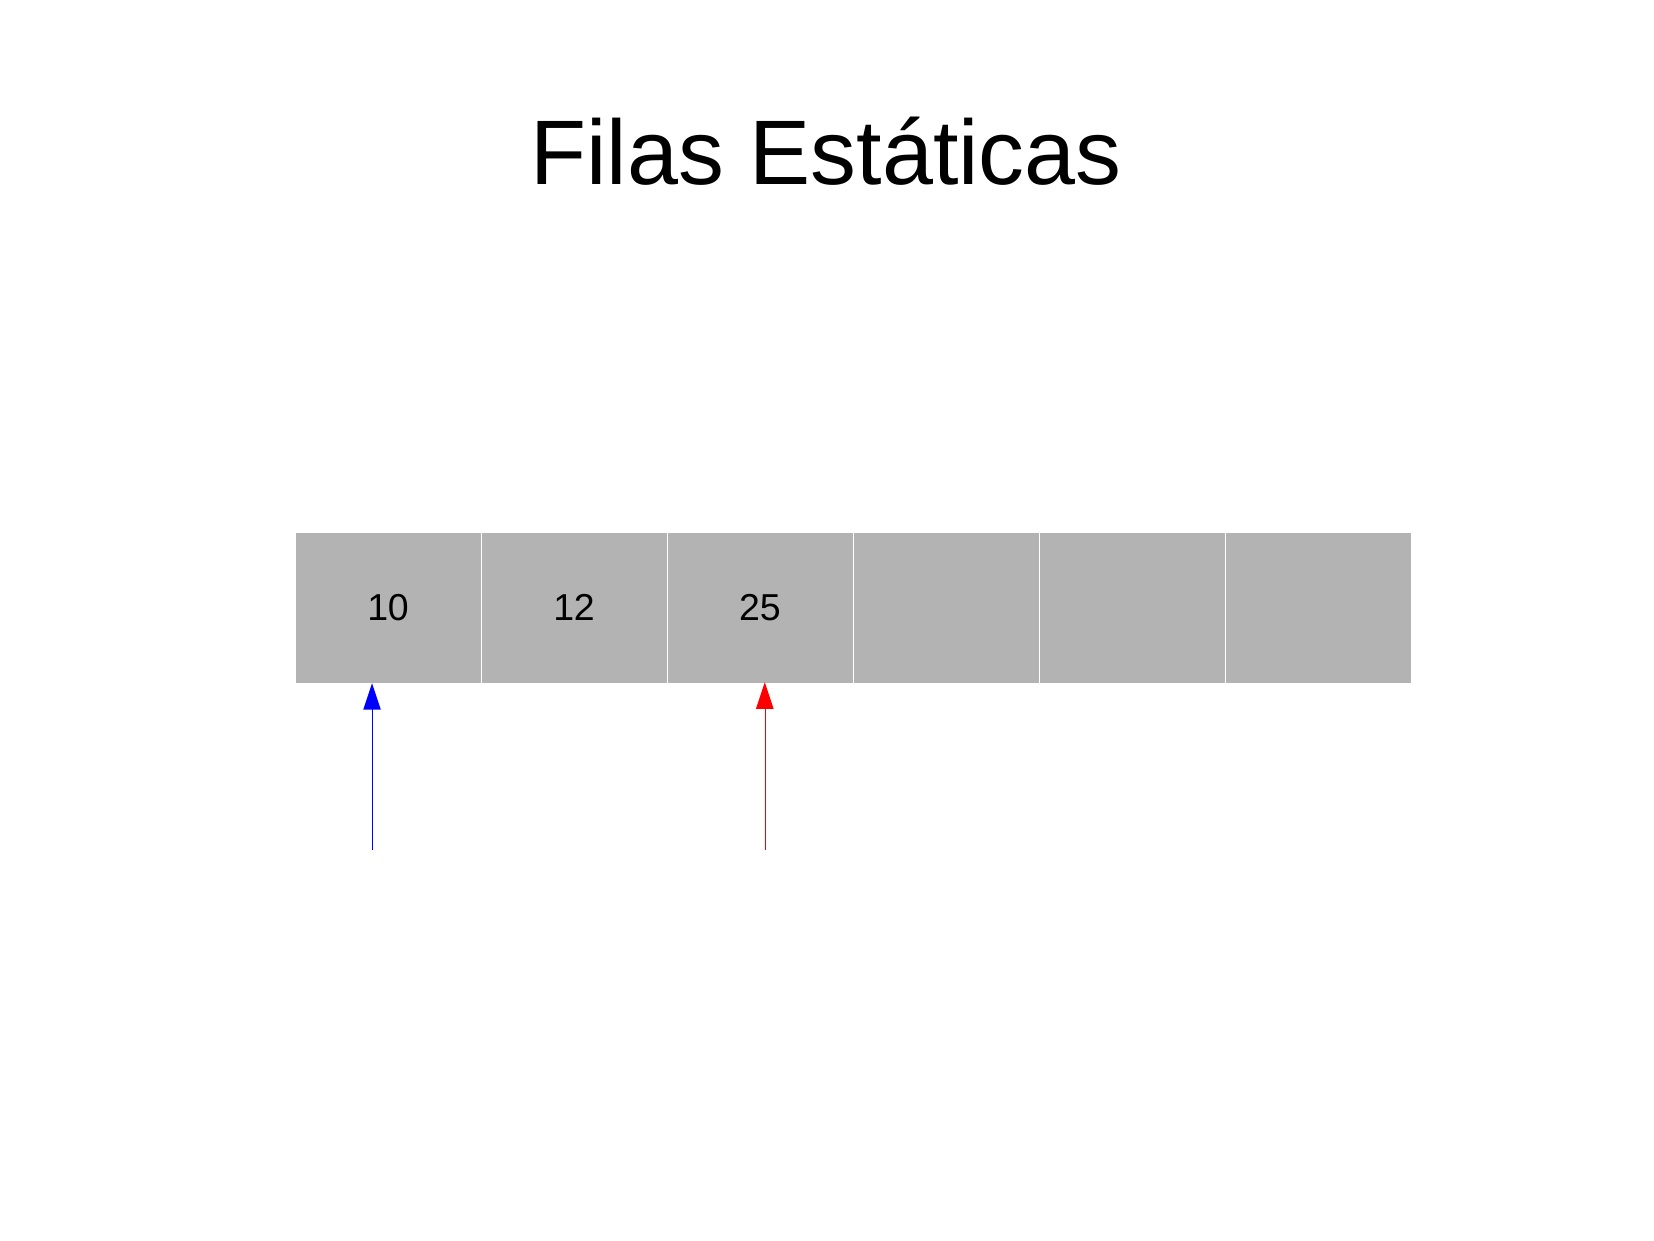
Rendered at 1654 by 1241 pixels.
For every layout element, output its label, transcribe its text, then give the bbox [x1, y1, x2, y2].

table_header 12 [482, 533, 667, 683]
table_header [1226, 533, 1411, 683]
table_header 25 [668, 533, 853, 683]
table_header 10 [296, 533, 481, 683]
title Filas Estáticas [82, 49, 1571, 257]
table_header [1040, 533, 1225, 683]
table_header [854, 533, 1039, 683]
